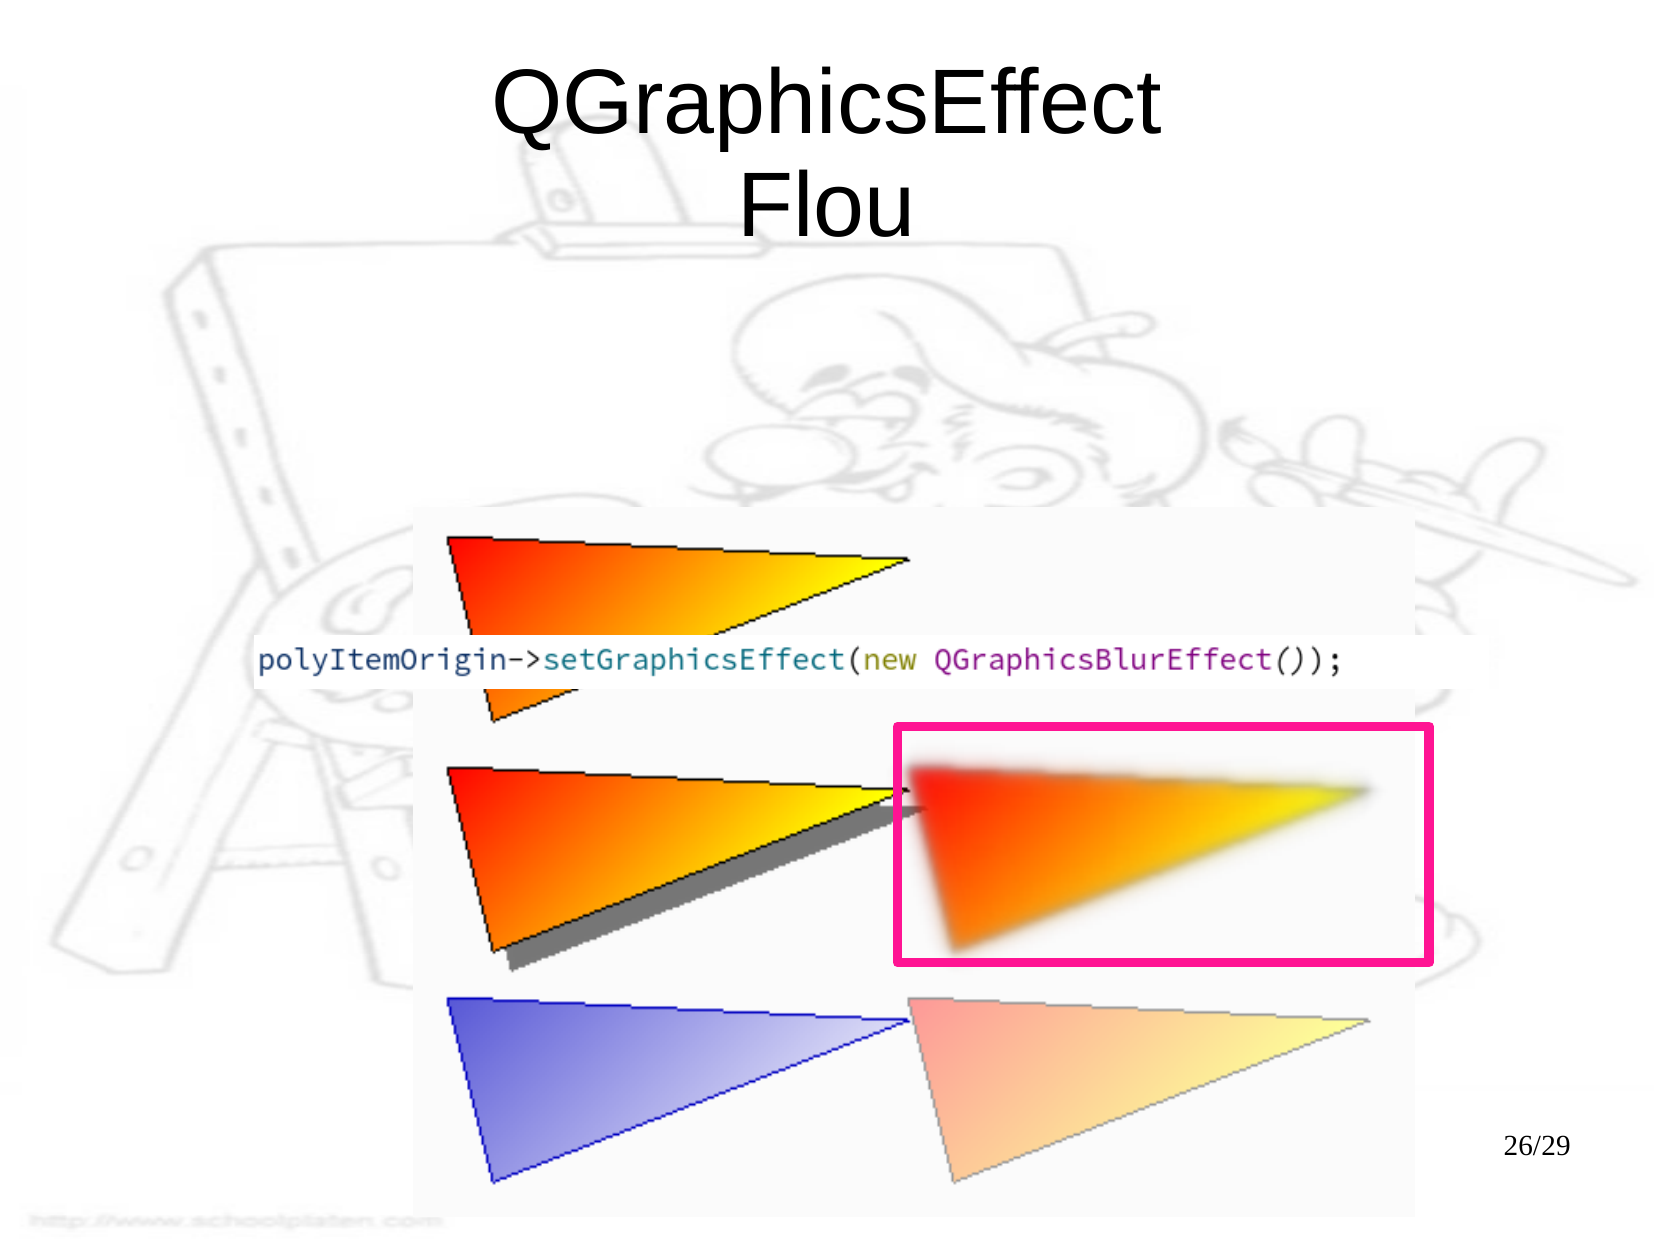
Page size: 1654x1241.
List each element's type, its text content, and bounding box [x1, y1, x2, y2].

picture [0, 0, 1654, 1241]
title QGraphicsEffect Flou [82, 50, 1571, 256]
